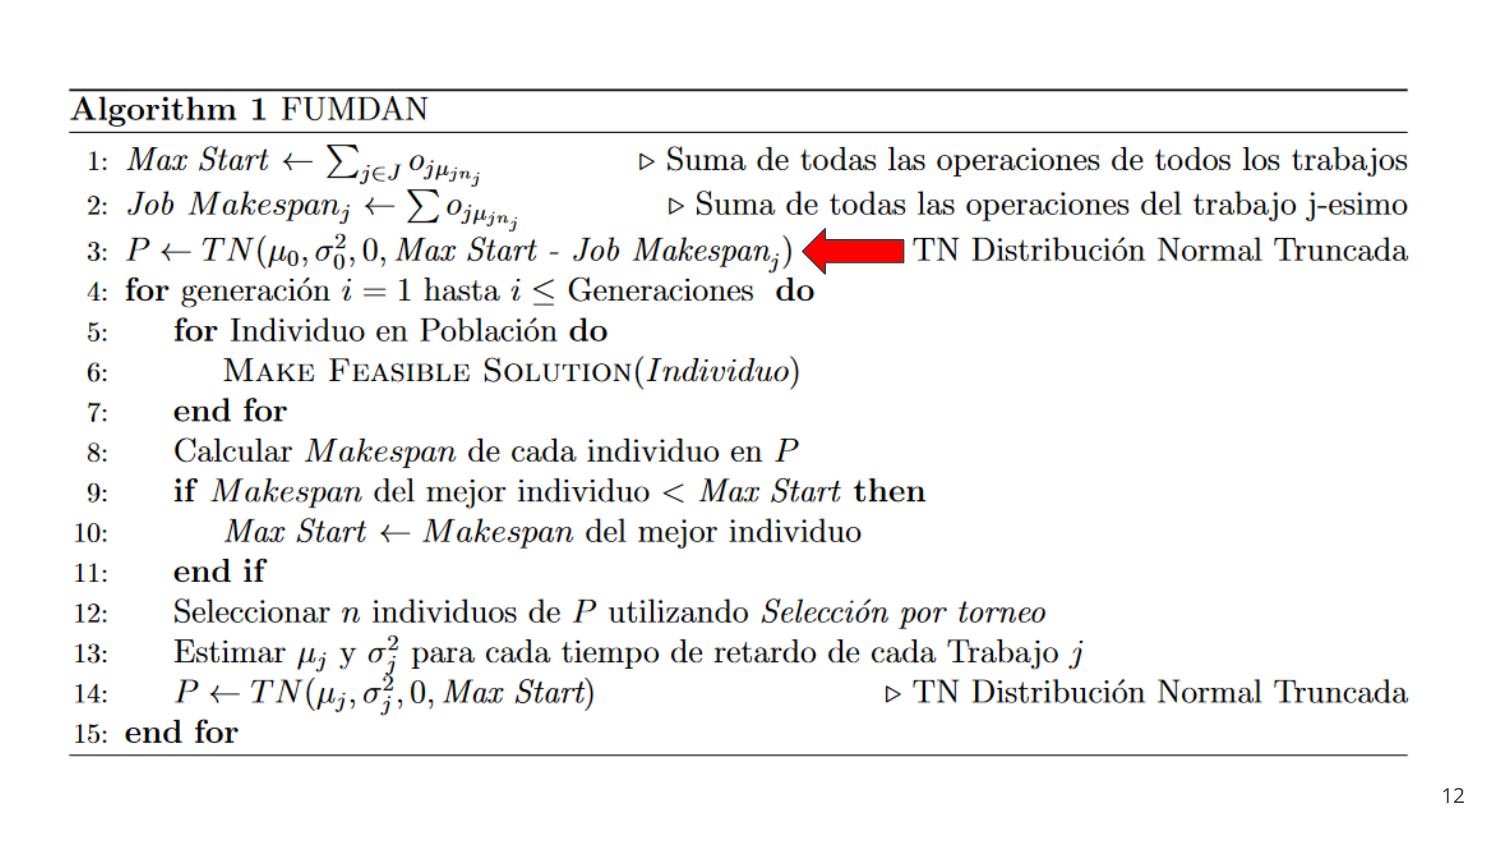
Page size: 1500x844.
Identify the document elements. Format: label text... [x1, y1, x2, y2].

picture [51, 68, 1449, 775]
text_box [802, 228, 904, 274]
slide_number <number> [1389, 764, 1480, 830]
